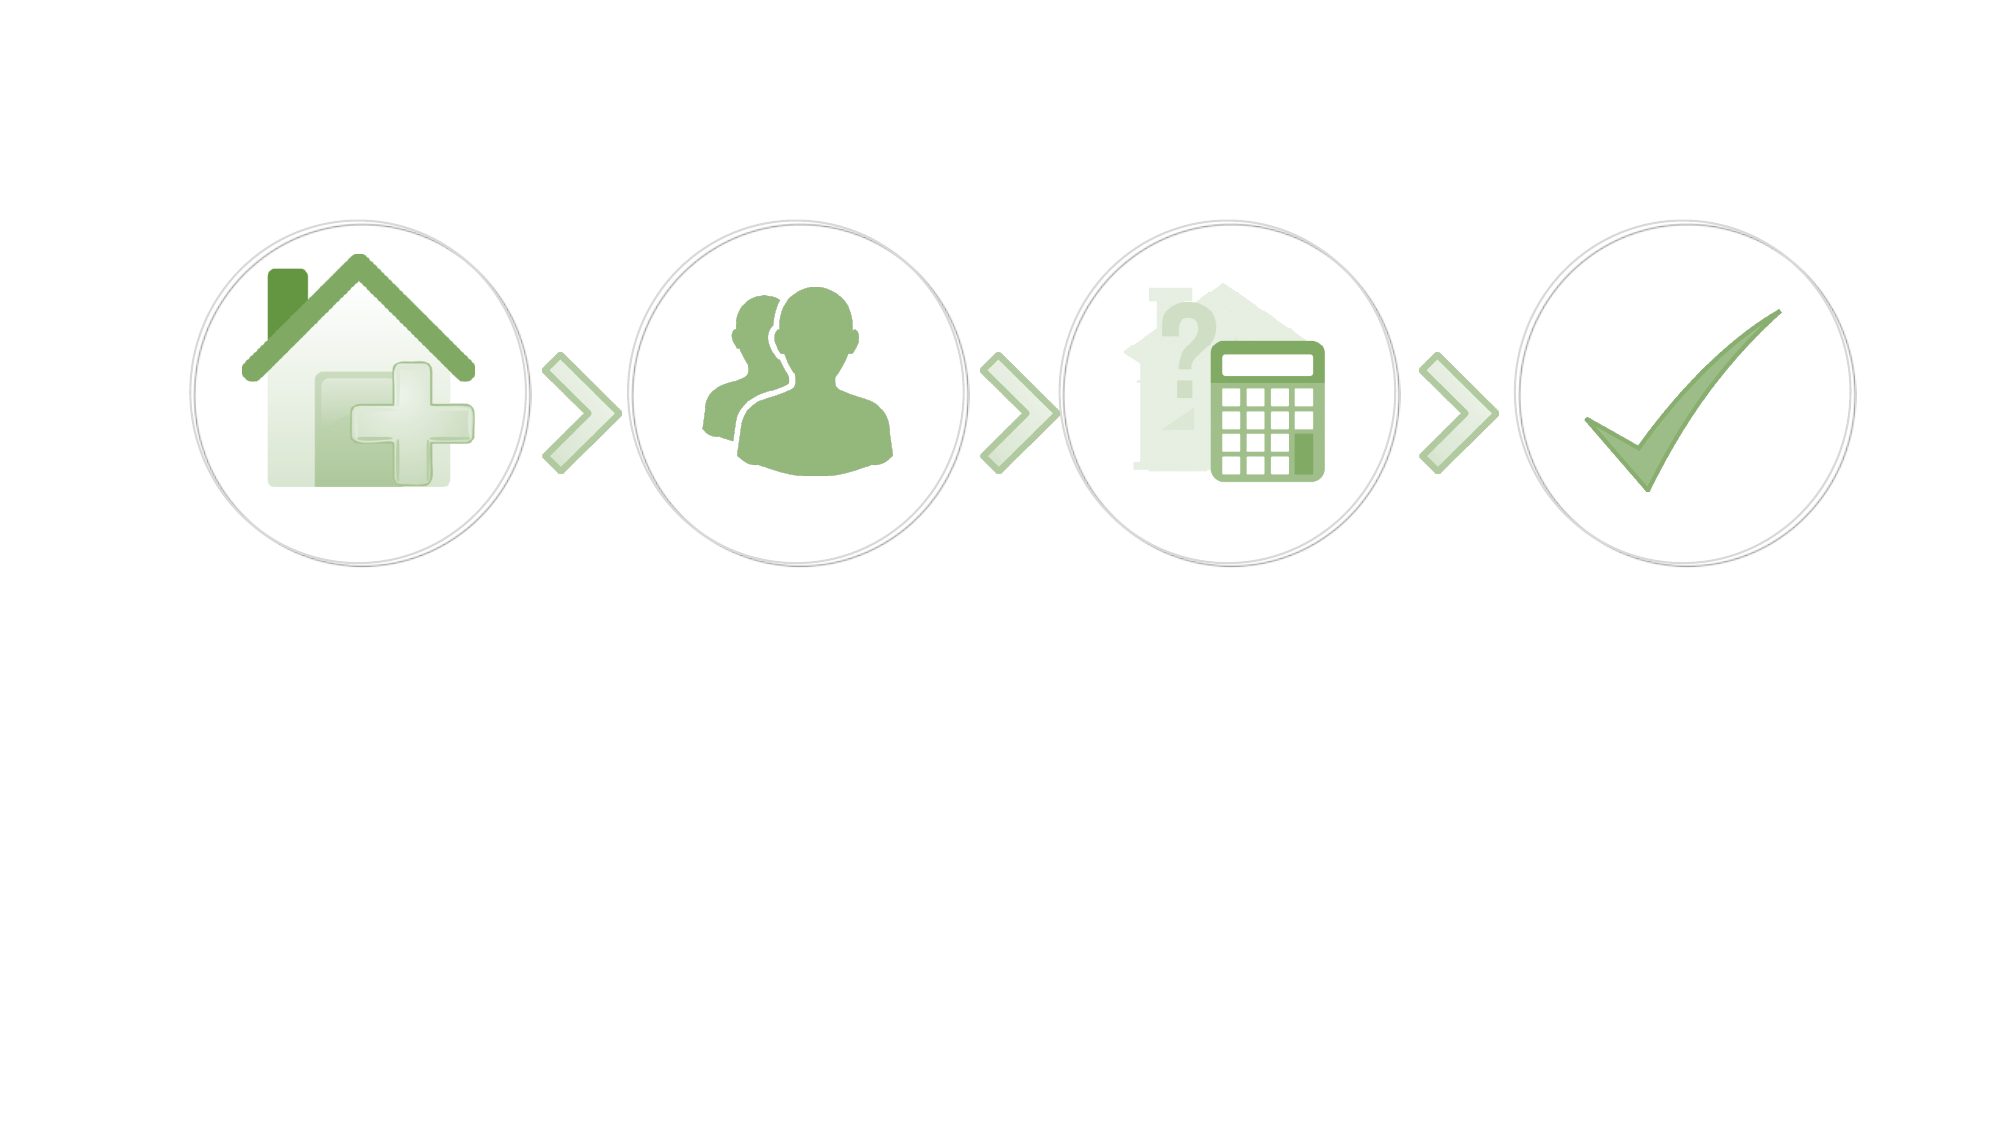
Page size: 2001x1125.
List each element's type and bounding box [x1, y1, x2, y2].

picture [698, 287, 894, 476]
picture [542, 352, 622, 474]
picture [242, 254, 255, 265]
picture [980, 352, 1060, 474]
picture [1419, 352, 1499, 474]
picture [242, 254, 475, 487]
picture [1118, 277, 1327, 485]
picture [1584, 309, 1782, 492]
picture [461, 254, 475, 266]
